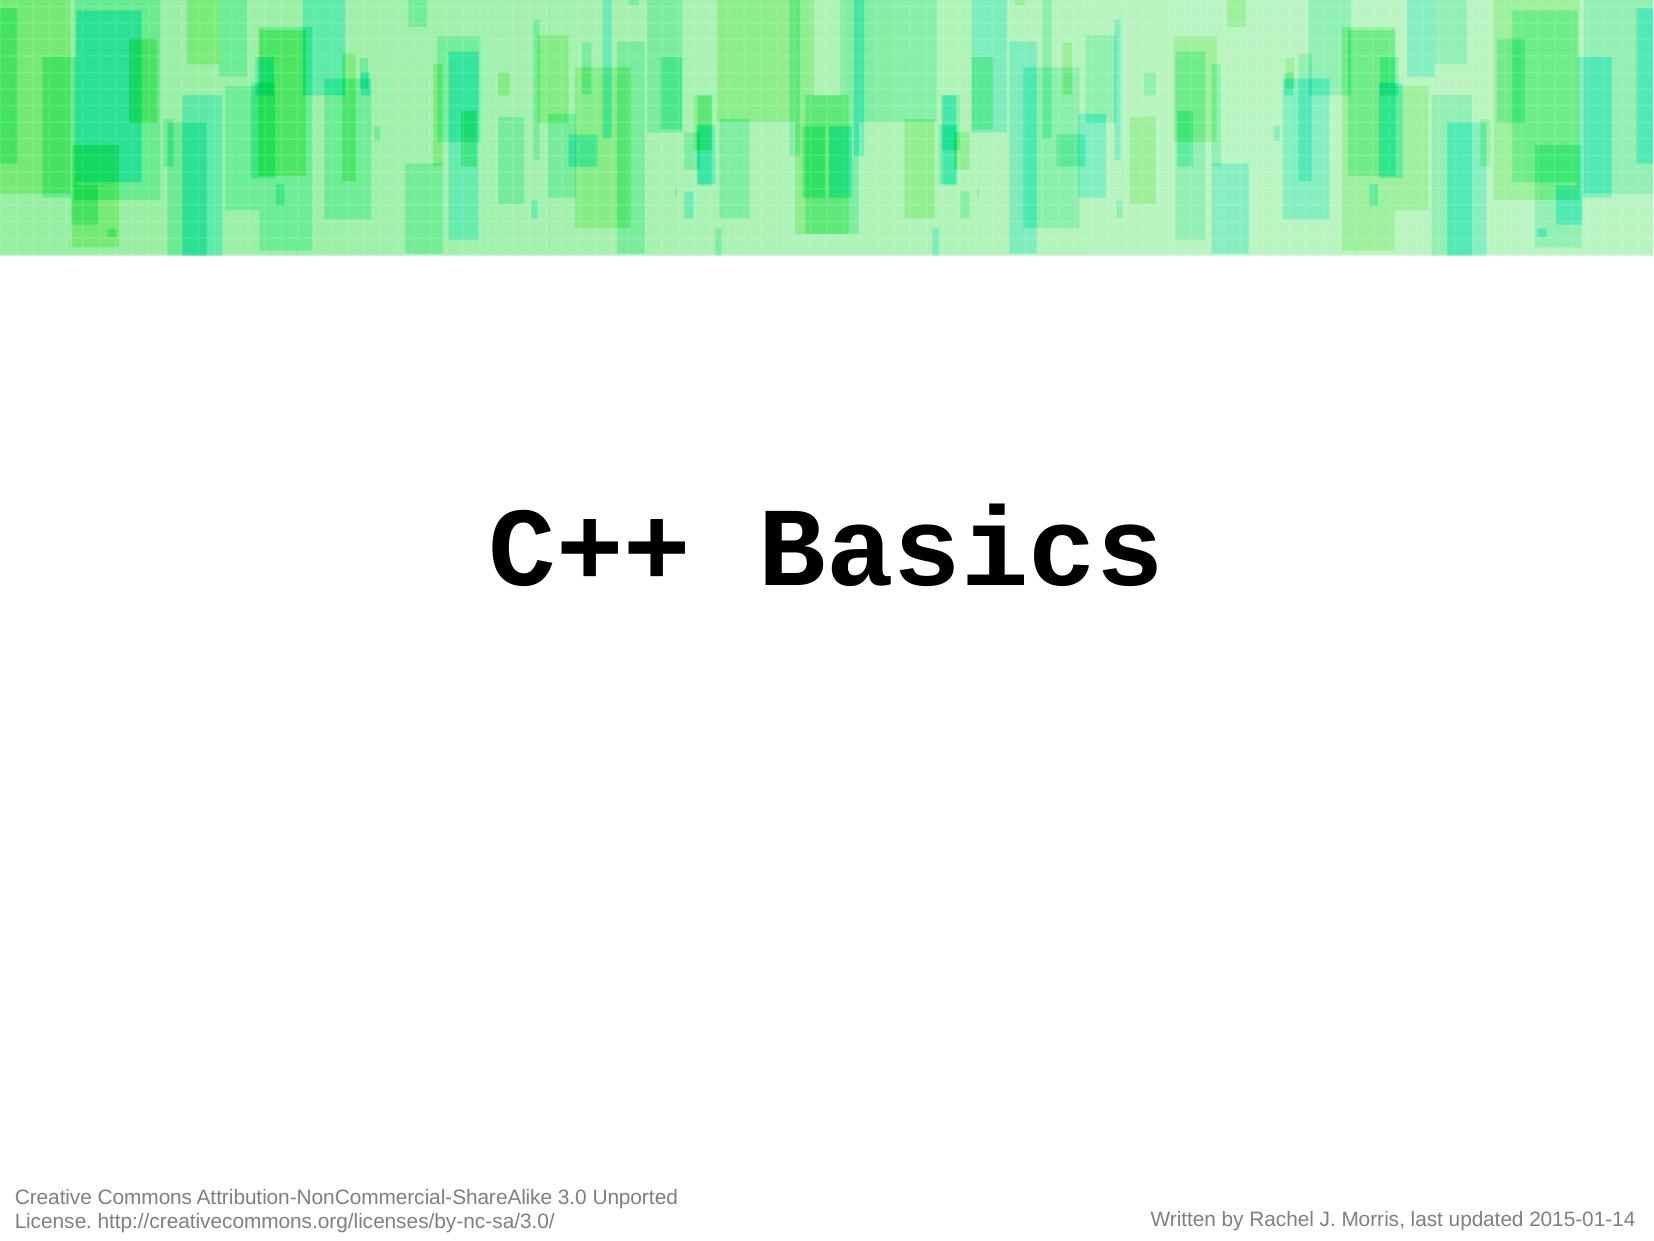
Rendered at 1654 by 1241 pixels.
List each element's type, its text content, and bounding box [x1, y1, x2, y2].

text_box Creative Commons Attribution-NonCommercial-ShareAlike 3.0 Unported License. http://creativecommons.org/licenses/by-nc-sa/3.0/ [0, 1178, 751, 1241]
subtitle C++ Basics [82, 285, 1571, 826]
text_box Written by Rachel J. Morris, last updated 2015-01-14 [840, 1200, 1651, 1239]
picture [0, 0, 1654, 1241]
